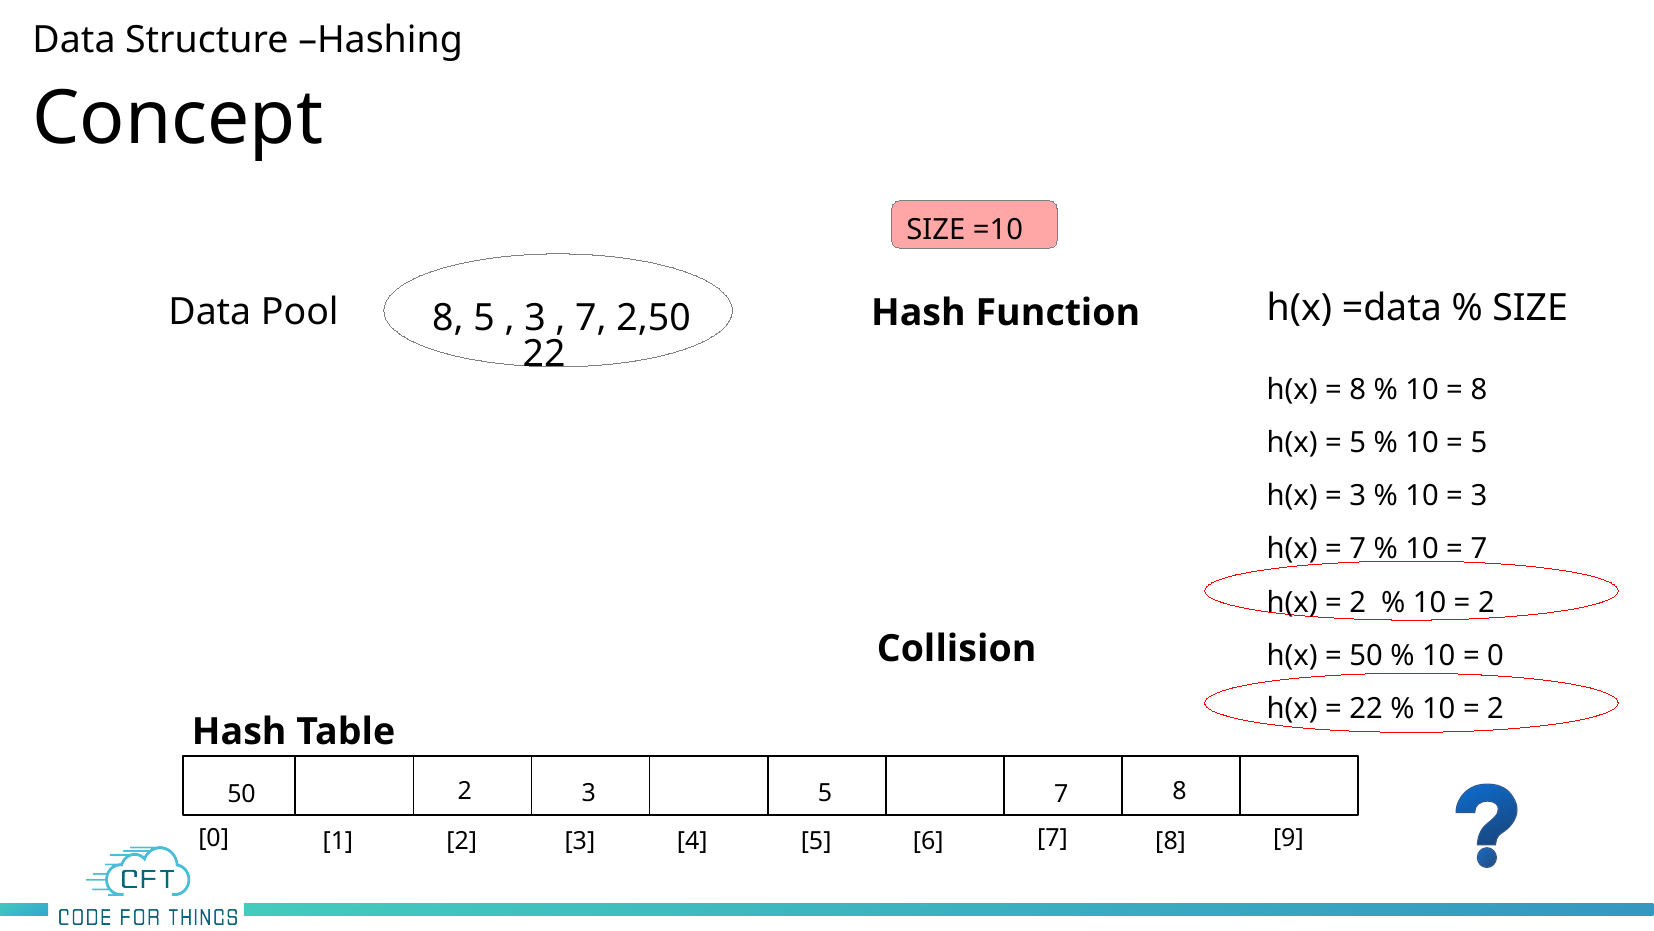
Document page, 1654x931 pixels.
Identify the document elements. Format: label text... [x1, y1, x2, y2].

text_box 50 [212, 768, 275, 813]
text_box [8] [1133, 814, 1235, 860]
text_box [1571, 683, 1619, 722]
text_box 8, 5 , 3 , 7, 2,50 [402, 283, 780, 342]
text_box [0] [177, 812, 278, 857]
text_box 2 [442, 764, 491, 810]
text_box h(x) = 5 % 10 = 5 [1216, 413, 1654, 478]
text_box Hash Function [820, 278, 1216, 337]
text_box h(x) = 3 % 10 = 3 [1216, 478, 1654, 519]
title Data Structure –Hashing Concept [32, 12, 1184, 166]
text_box [1204, 693, 1216, 713]
text_box 5 [803, 767, 851, 812]
text_box [5] [779, 814, 880, 860]
text_box h(x) = 2 % 10 = 2 [1216, 584, 1560, 626]
text_box [1] [301, 814, 402, 860]
text_box [6] [891, 814, 993, 860]
text_box [7] [1015, 812, 1117, 857]
text_box h(x) = 22 % 10 = 2 [1216, 679, 1571, 745]
text_box 7 [1039, 768, 1087, 813]
text_box [1204, 580, 1216, 601]
text_box h(x) = 7 % 10 = 7 [1216, 519, 1654, 584]
text_box [183, 755, 1359, 815]
text_box [3] [543, 814, 644, 860]
text_box h(x) = 8 % 10 = 8 [1216, 361, 1654, 413]
text_box 3 [566, 767, 615, 812]
text_box SIZE =10 [891, 200, 1058, 250]
text_box [1560, 584, 1619, 612]
text_box [586, 342, 703, 367]
text_box [9] [1251, 812, 1353, 857]
text_box Collision [826, 614, 1146, 673]
text_box 22 [507, 318, 586, 378]
text_box [413, 342, 507, 365]
text_box [1288, 673, 1535, 679]
picture [59, 846, 237, 925]
text_box [2] [425, 814, 526, 860]
picture [1430, 767, 1548, 885]
text_box h(x) =data % SIZE [1216, 272, 1654, 337]
text_box Hash Table [141, 696, 438, 756]
text_box 8 [1157, 765, 1205, 810]
text_box Data Pool [118, 276, 402, 342]
text_box [405, 253, 711, 283]
text_box h(x) = 50 % 10 = 0 [1216, 626, 1654, 691]
text_box [4] [655, 814, 756, 860]
